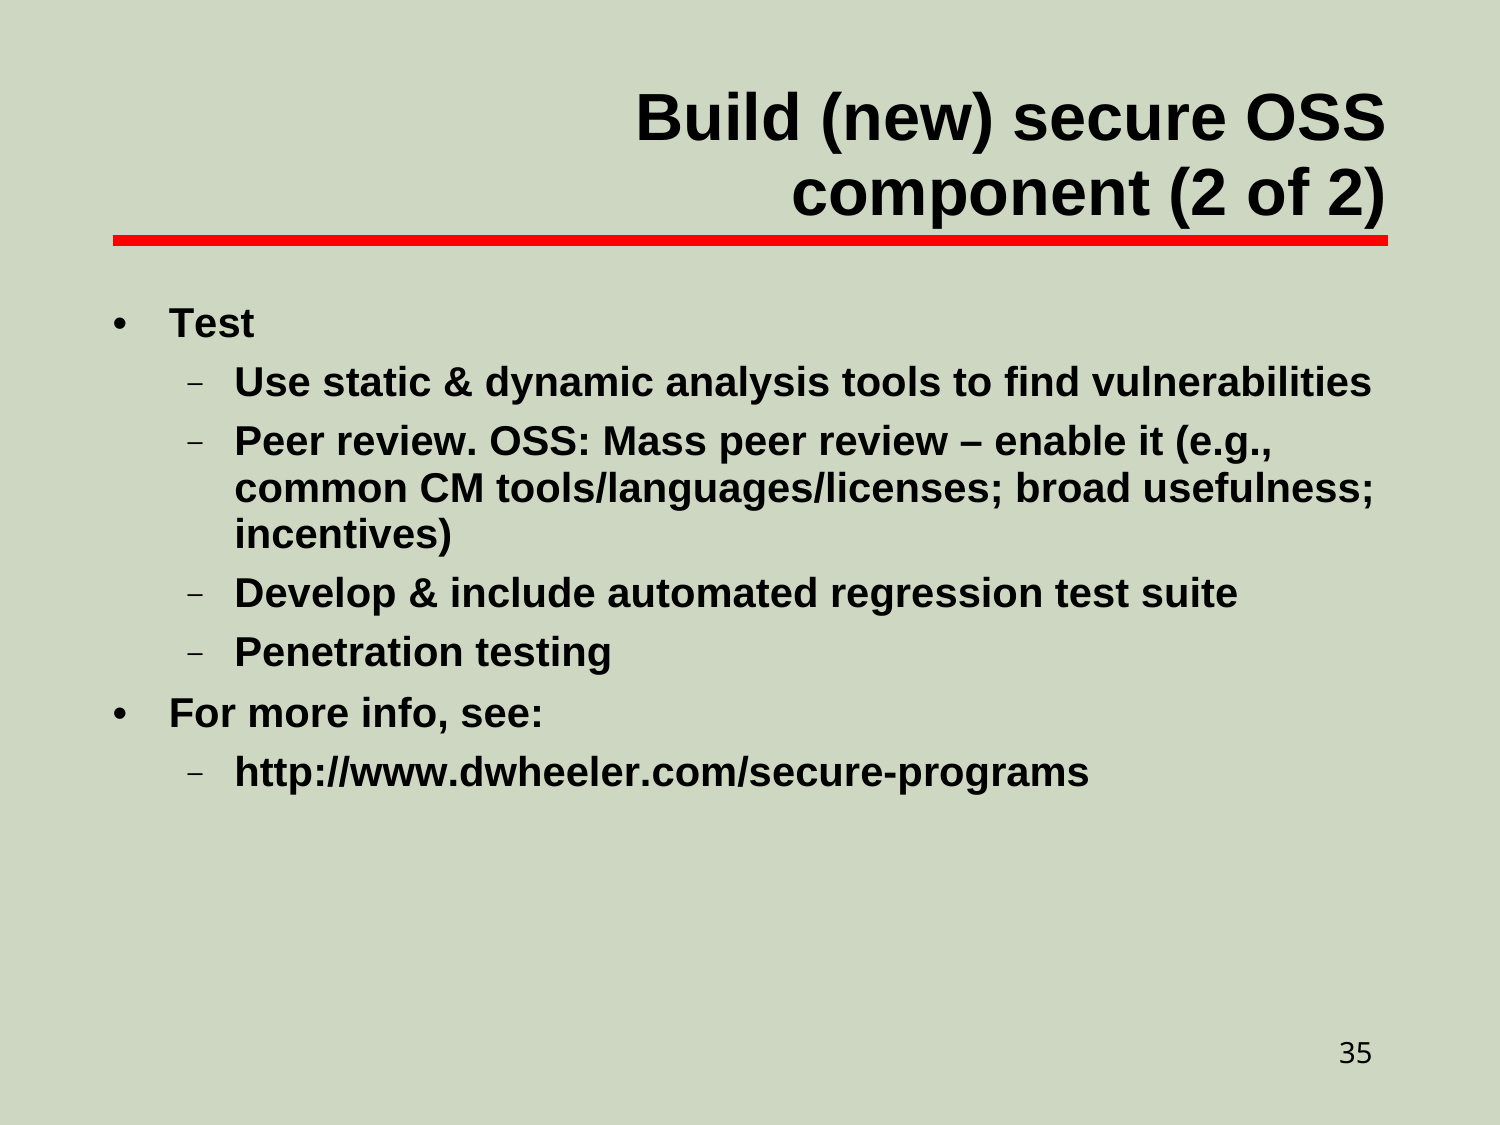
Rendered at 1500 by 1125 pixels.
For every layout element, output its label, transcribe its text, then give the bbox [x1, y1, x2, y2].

list Test Use static & dynamic analysis tools to find vulnerabilities Peer review. OSS: Mass peer review – enable it (e.g., common CM tools/languages/licenses; broad usefulness; incentives) Develop & include automated regression test suite Penetration testing For more info, see: http://www.dwheeler.com/secure-programs [112, 299, 1388, 1096]
title Build (new) secure OSS component (2 of 2) [337, 79, 1388, 230]
